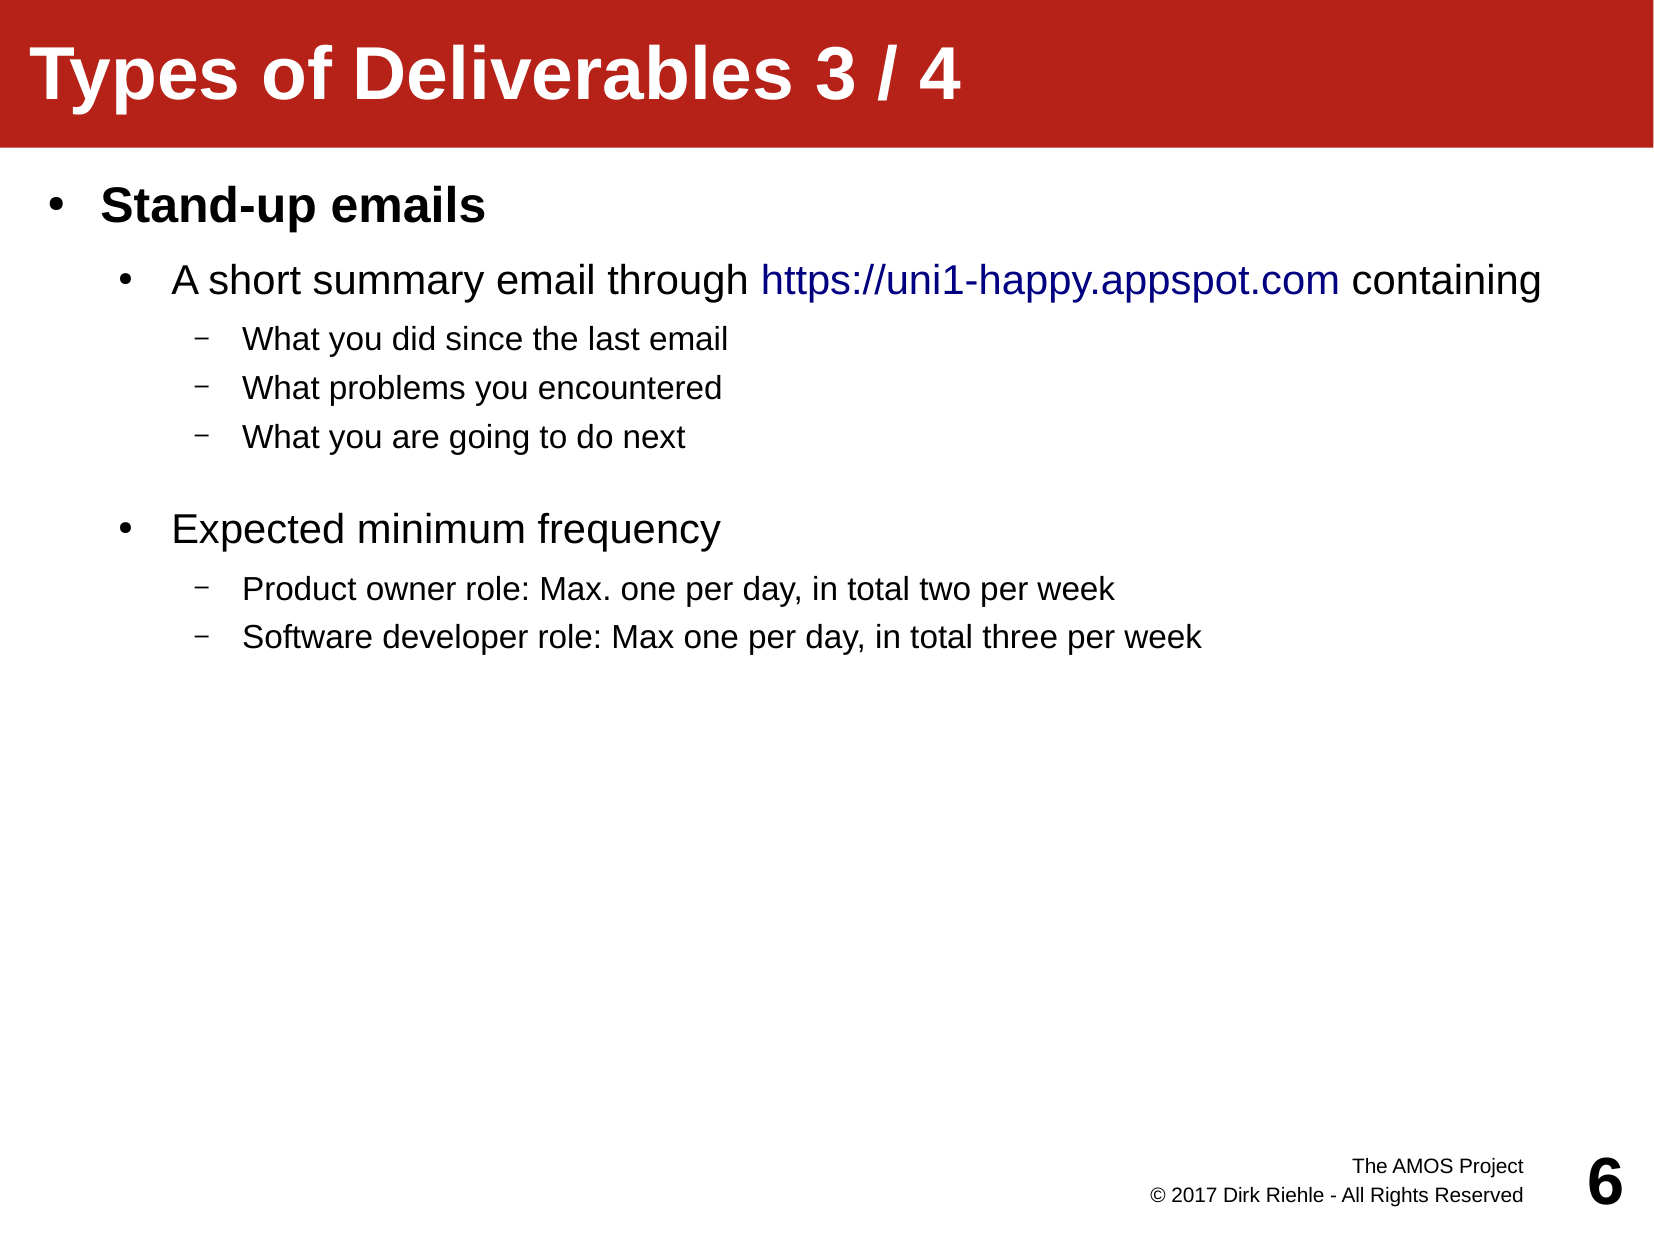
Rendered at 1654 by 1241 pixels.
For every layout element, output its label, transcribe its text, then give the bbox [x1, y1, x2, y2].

title Types of Deliverables 3 / 4 [0, 0, 1654, 148]
list Stand-up emails A short summary email through https://uni1-happy.appspot.com containing What you did since the last email What problems you encountered What you are going to do next Expected minimum frequency Product owner role: Max. one per day, in total two per week Software developer role: Max one per day, in total three per week [29, 177, 1625, 1063]
